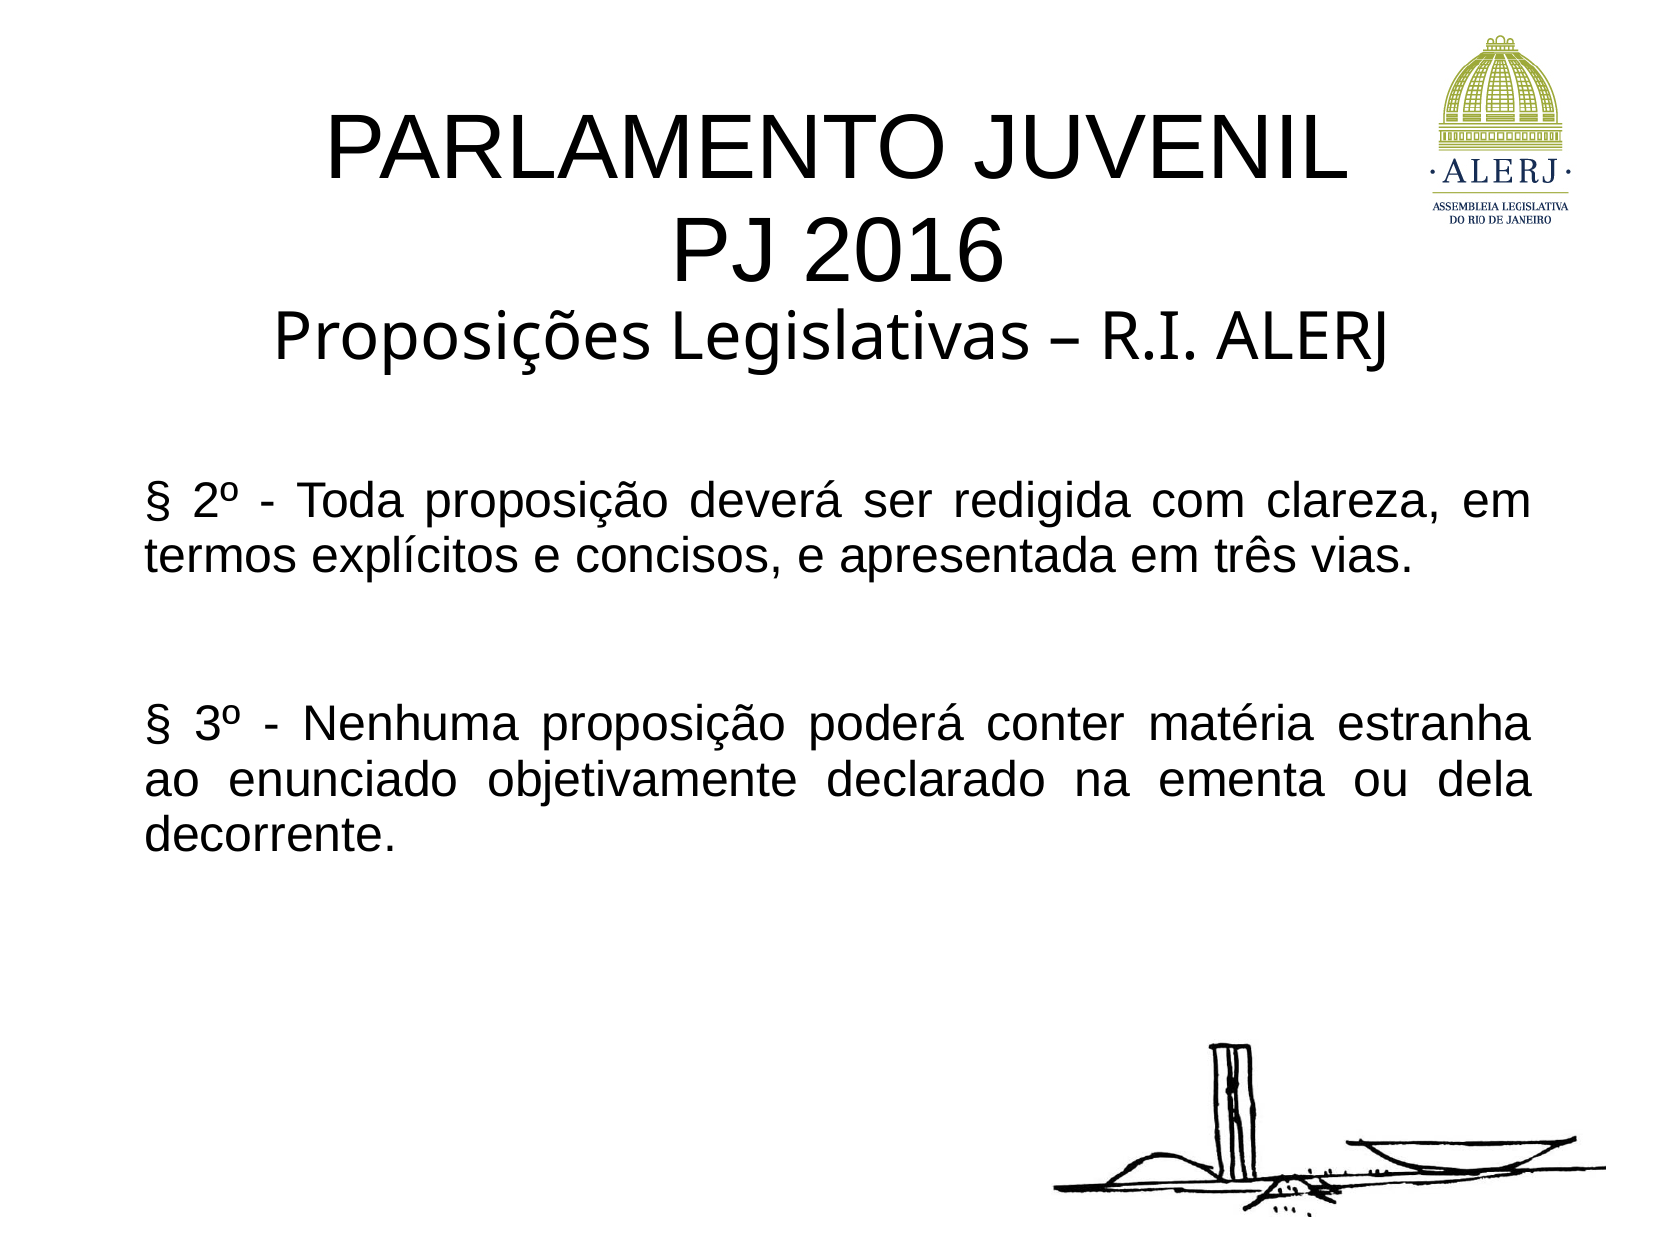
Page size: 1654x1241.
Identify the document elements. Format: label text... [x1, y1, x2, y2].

picture [1051, 1039, 1606, 1217]
text_box § 2º - Toda proposição deverá ser redigida com clareza, em termos explícitos e concisos, e apresentada em três vias. § 3º - Nenhuma proposição poderá conter matéria estranha ao enunciado objetivamente declarado na ementa ou dela decorrente. [129, 413, 1548, 956]
picture [1358, 23, 1642, 235]
title PARLAMENTO JUVENIL PJ 2016 [70, 94, 1607, 302]
text_box Proposições Legislativas – R.I. ALERJ [94, 277, 1571, 390]
